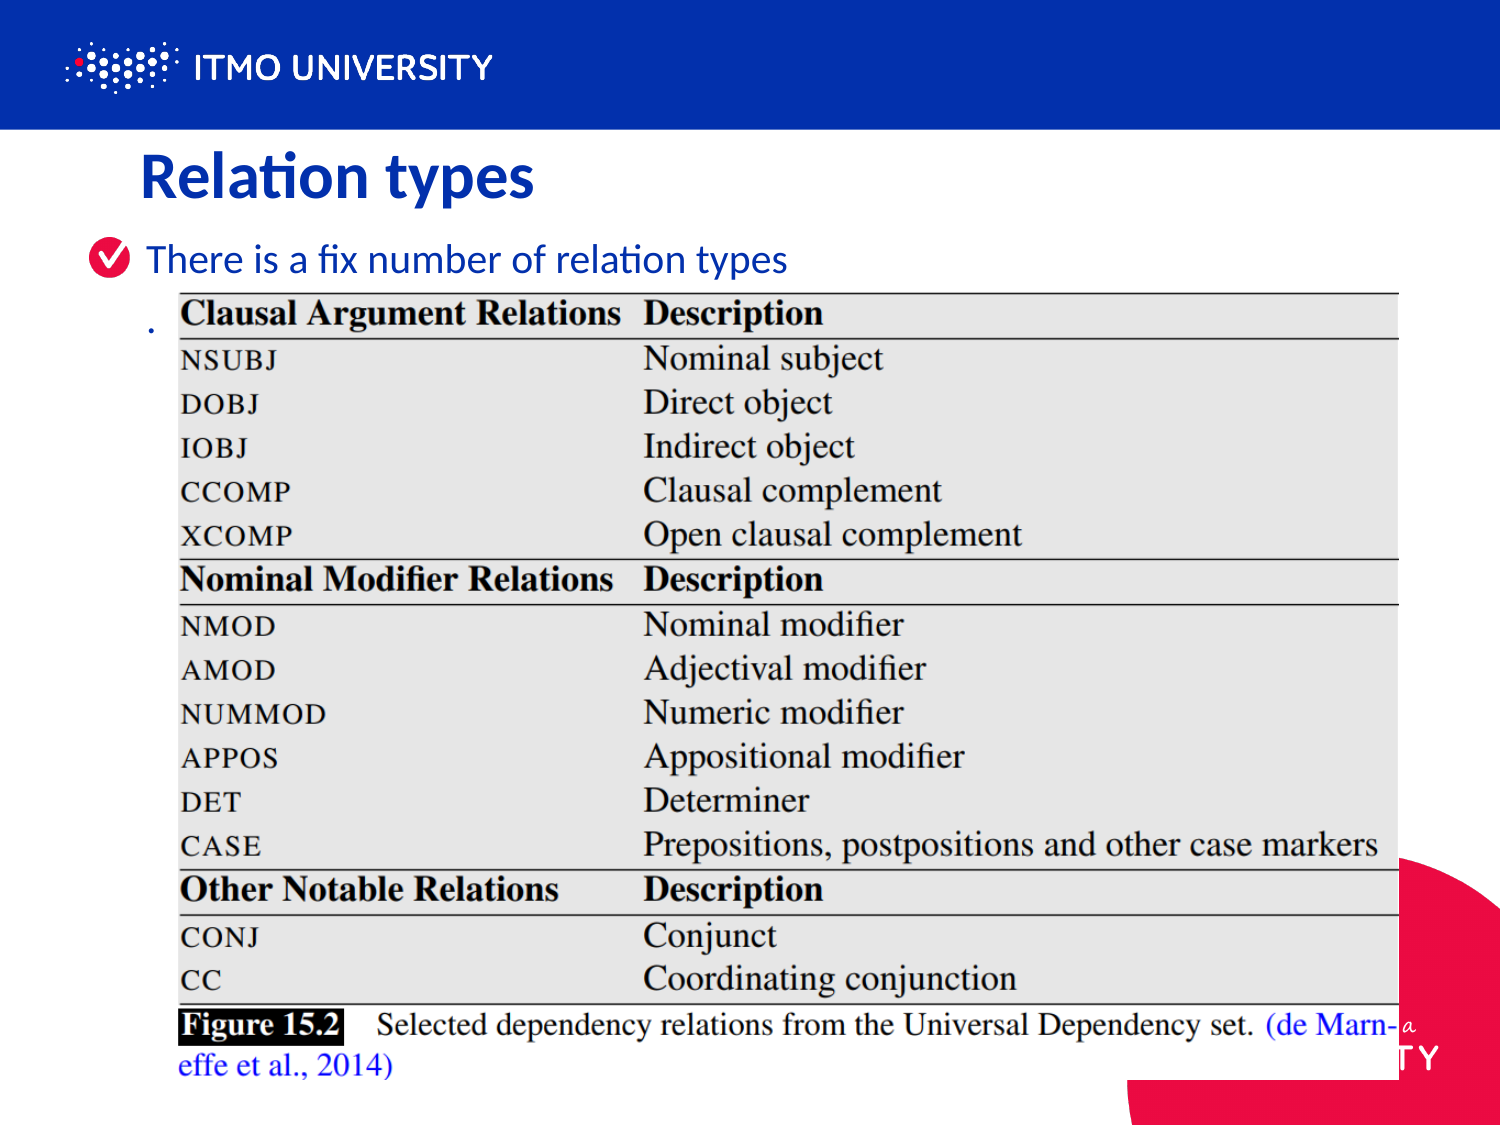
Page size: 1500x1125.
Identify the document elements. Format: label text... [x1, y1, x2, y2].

picture [0, 0, 545, 140]
picture [165, 284, 1500, 1125]
text_box Relation types [125, 104, 1155, 240]
text_box There is a fix number of relation types . [74, 224, 1104, 848]
picture [89, 237, 130, 278]
